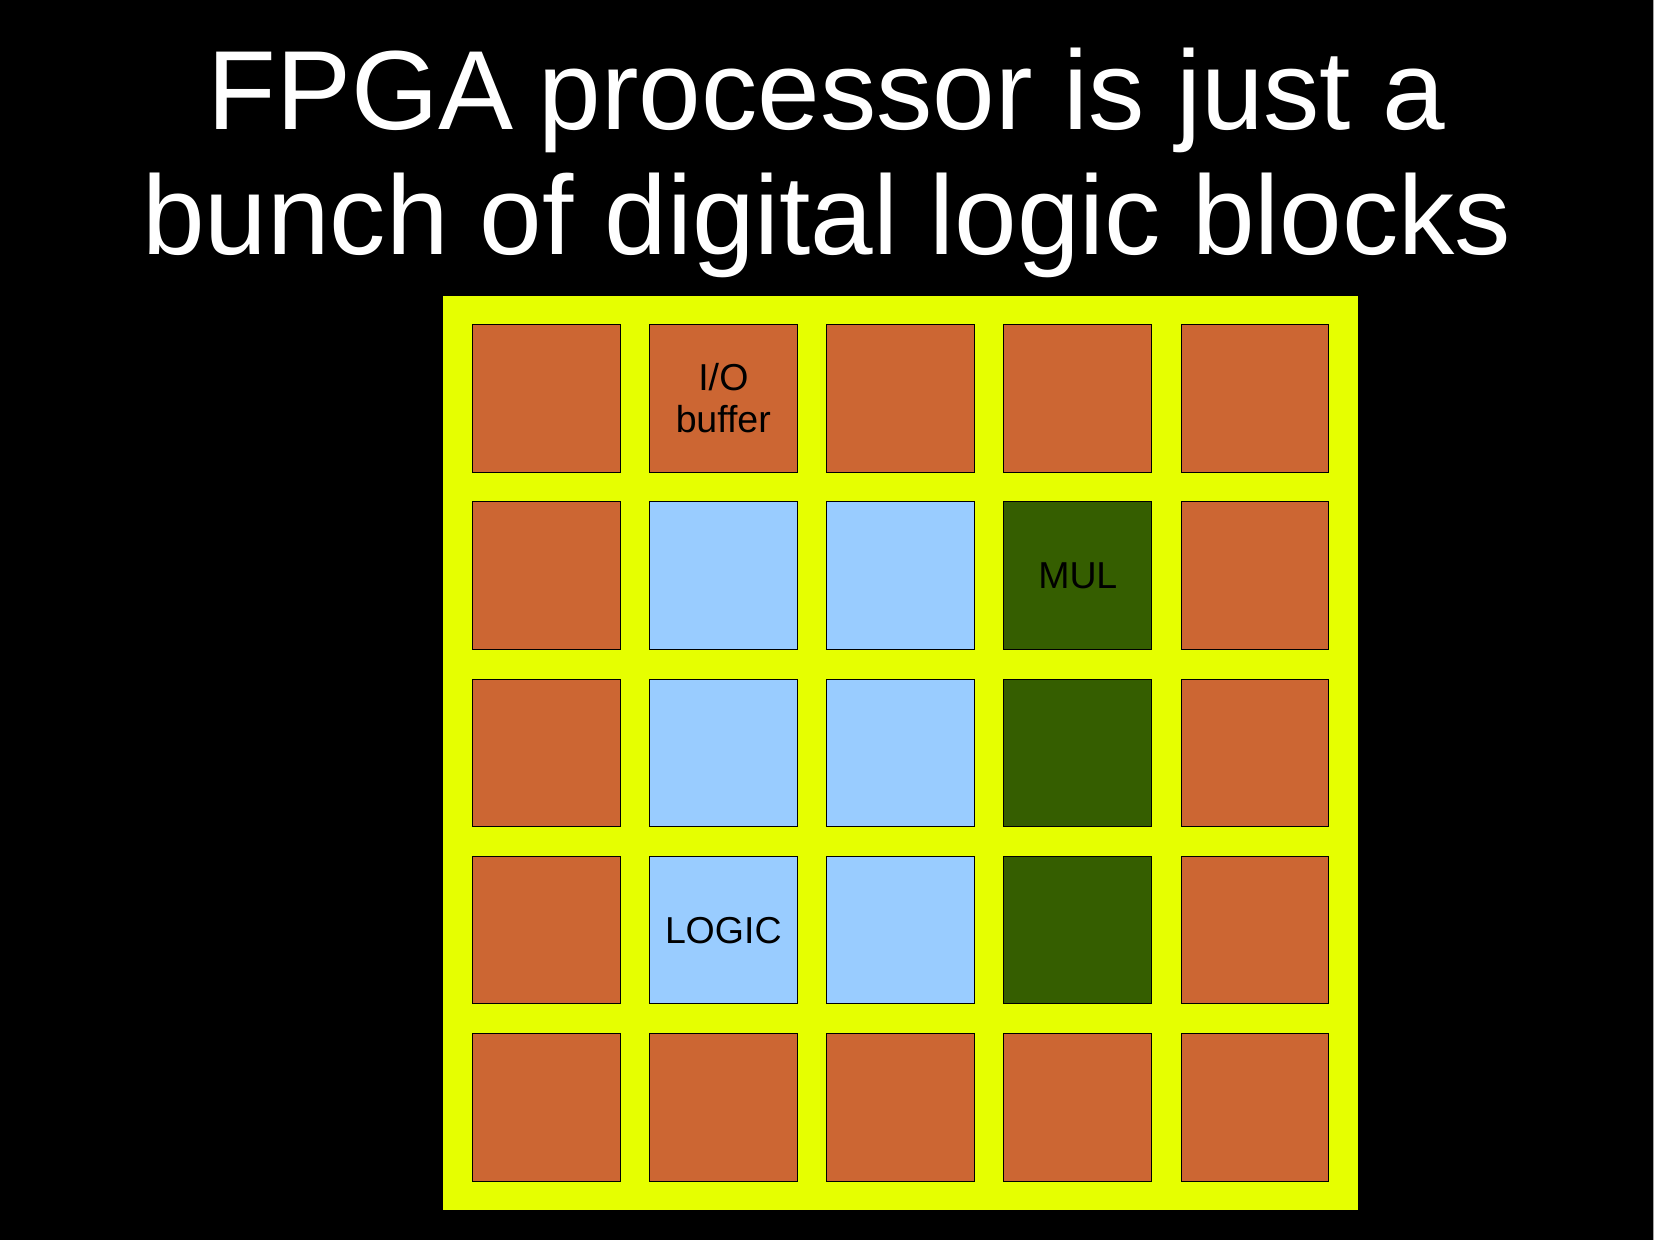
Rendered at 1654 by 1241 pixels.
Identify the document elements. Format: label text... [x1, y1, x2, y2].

text_box LOGIC [649, 856, 798, 1004]
title FPGA processor is just a bunch of digital logic blocks [82, 27, 1571, 279]
text_box MUL [1003, 501, 1152, 650]
text_box [442, 295, 1359, 1211]
text_box I/O buffer [649, 324, 798, 473]
